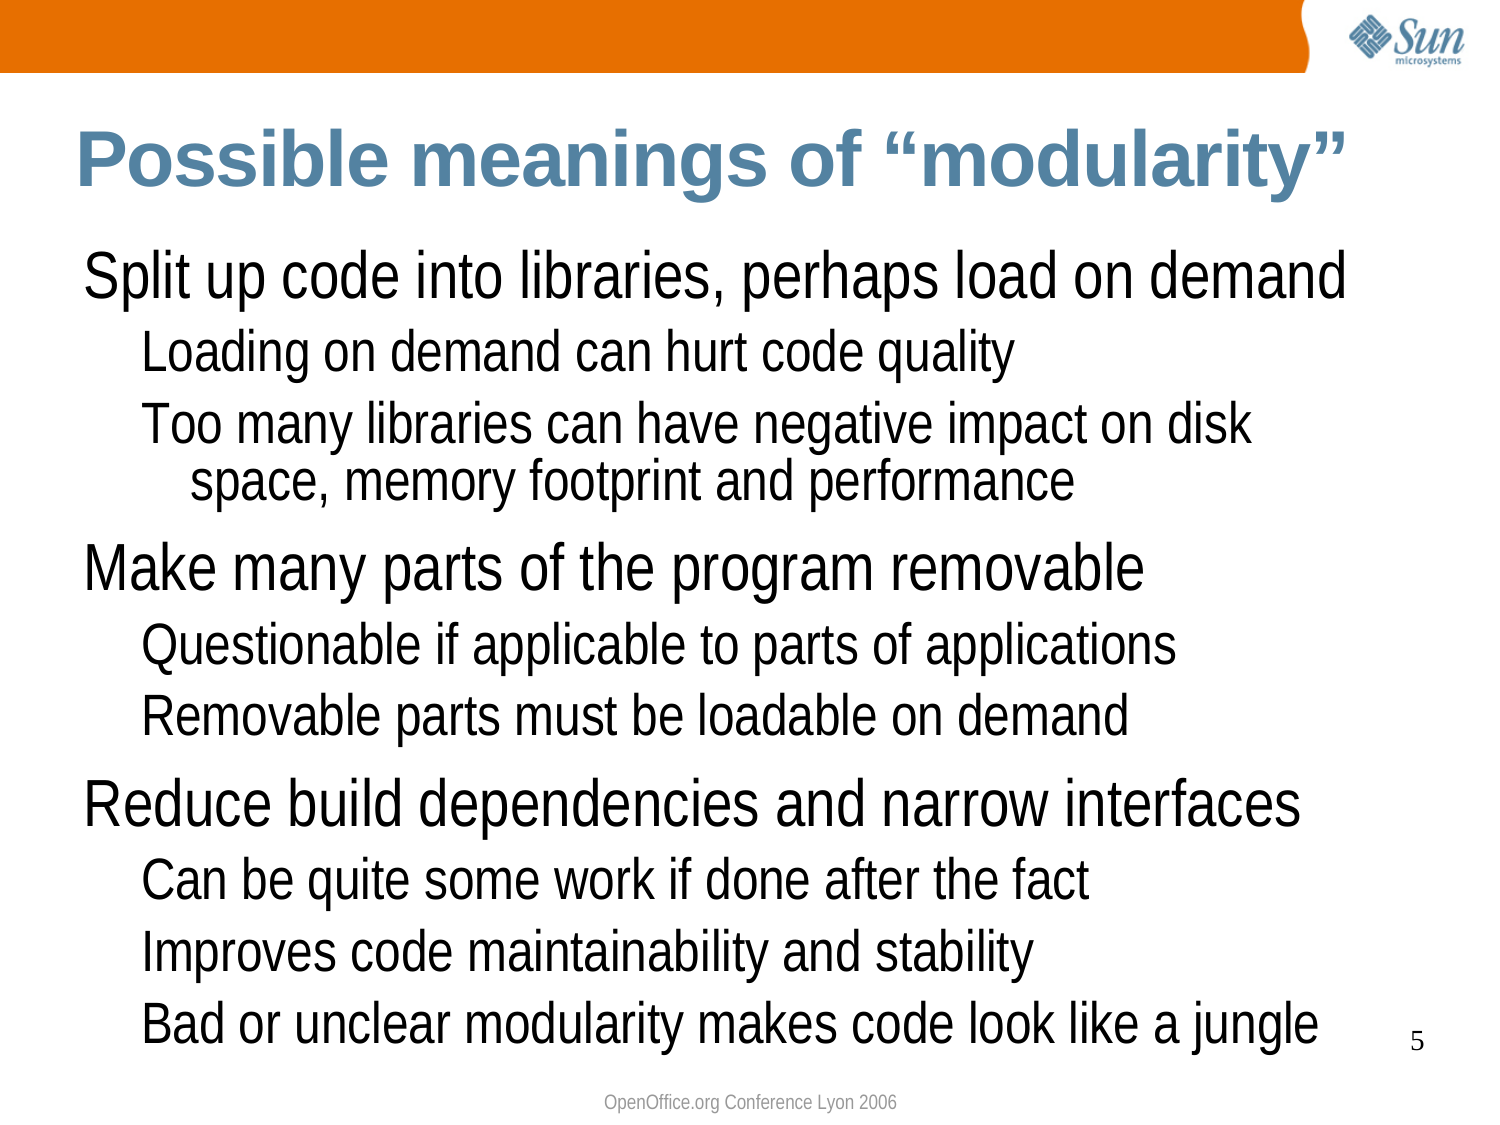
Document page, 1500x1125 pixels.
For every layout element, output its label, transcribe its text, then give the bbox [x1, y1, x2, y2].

picture [0, 0, 1500, 73]
title Possible meanings of “modularity” [75, 123, 1437, 227]
list Split up code into libraries, perhaps load on demand Loading on demand can hurt code quality Too many libraries can have negative impact on disk space, memory footprint and performance Make many parts of the program removable Questionable if applicable to parts of applications Removable parts must be loadable on demand Reduce build dependencies and narrow interfaces Can be quite some work if done after the fact Improves code maintainability and stability Bad or unclear modularity makes code look like a jungle [64, 246, 1401, 1060]
